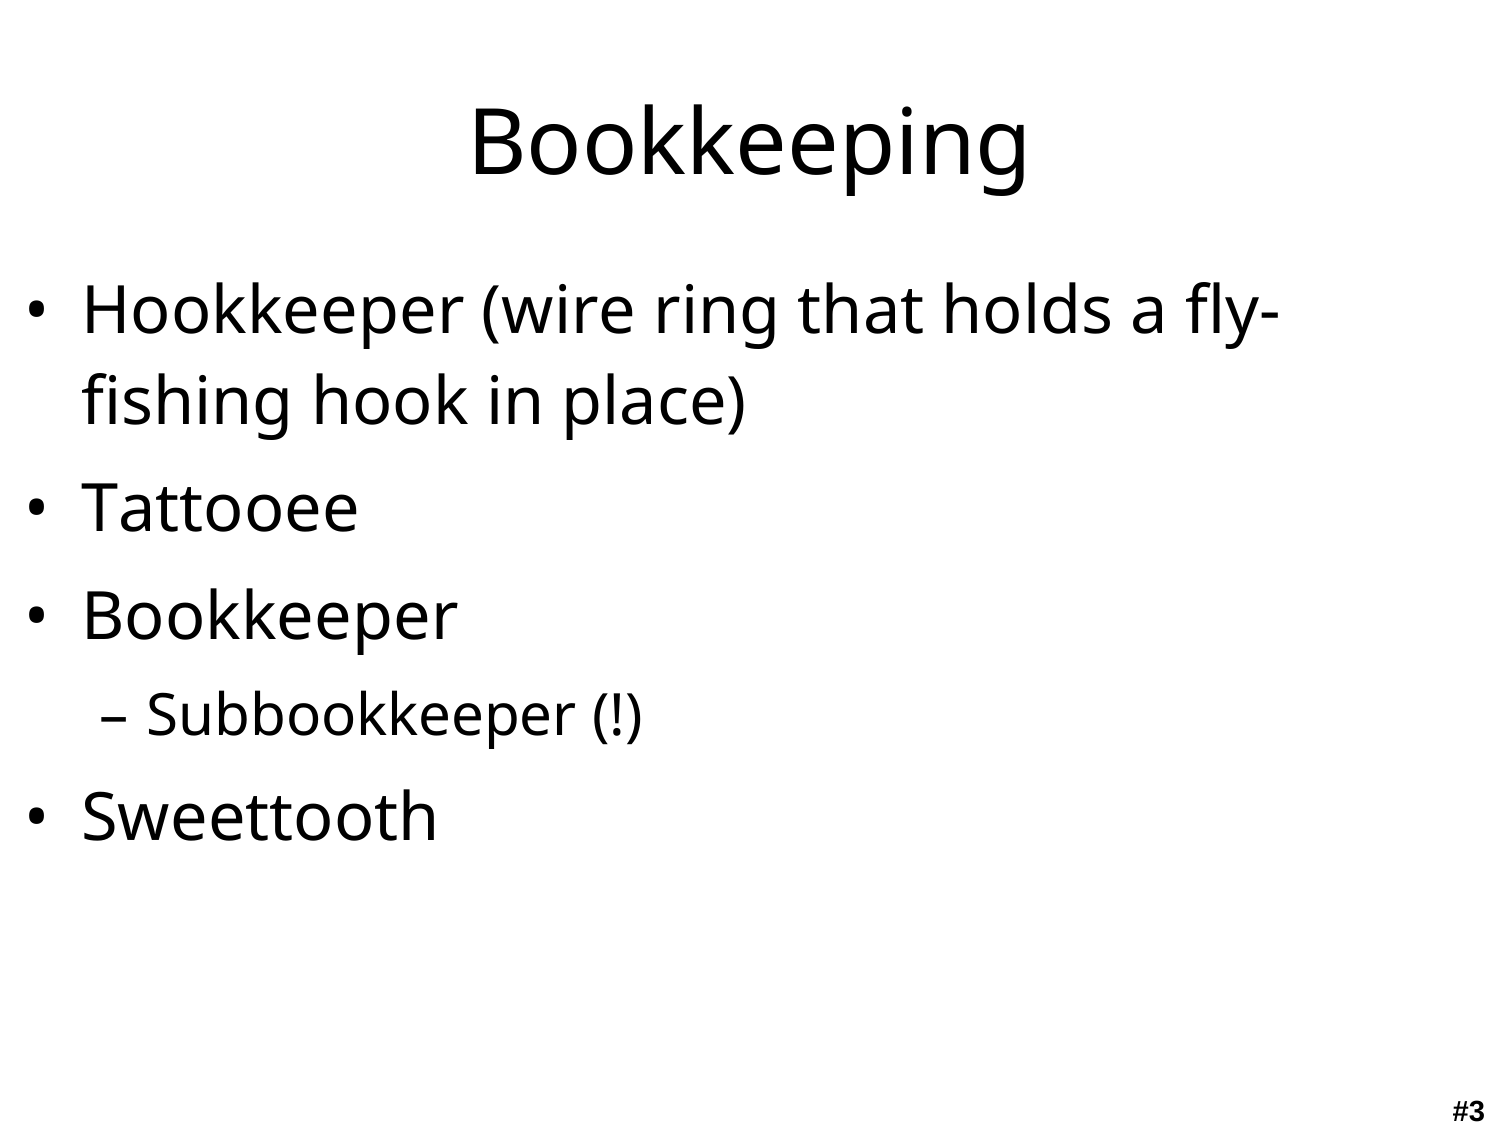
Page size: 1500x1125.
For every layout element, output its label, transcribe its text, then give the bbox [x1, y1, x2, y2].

list Hookkeeper (wire ring that holds a fly-fishing hook in place) Tattooee Bookkeeper Subbookkeeper (!) Sweettooth [24, 262, 1476, 1101]
title Bookkeeping [24, 45, 1476, 233]
